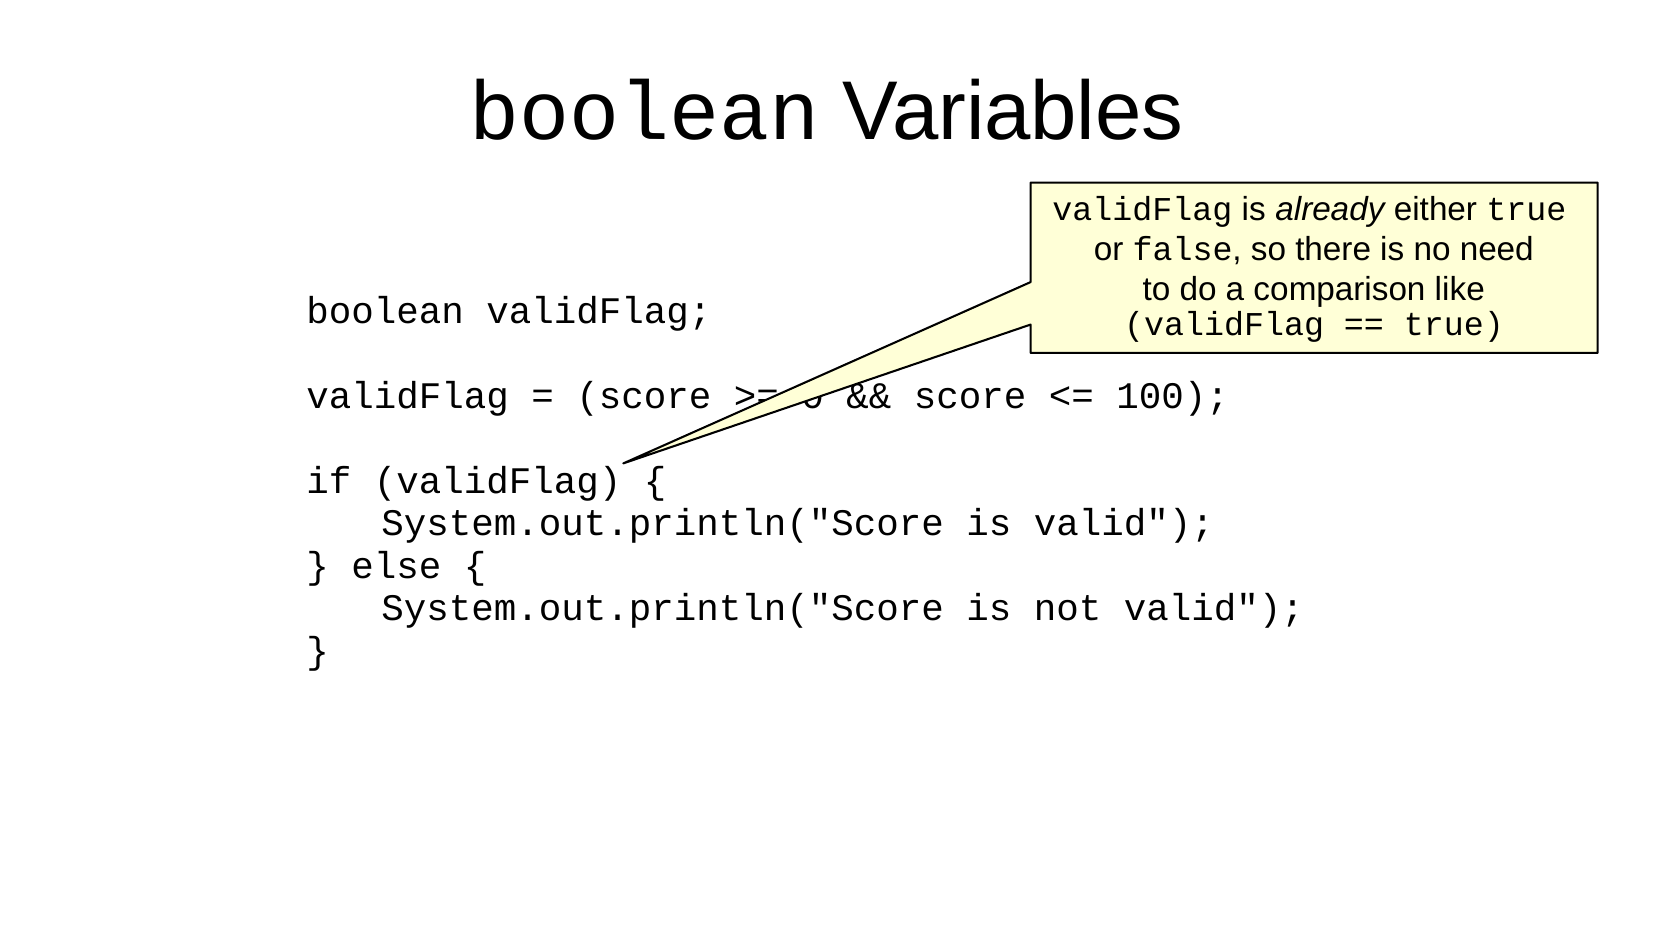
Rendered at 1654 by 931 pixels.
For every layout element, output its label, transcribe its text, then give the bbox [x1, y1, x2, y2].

title boolean Variables [82, 37, 1571, 193]
text_box boolean validFlag; validFlag = (score >= 0 && score <= 100); if (validFlag) { System.out.println("Score is valid"); } else { System.out.println("Score is not valid"); } [291, 284, 1319, 682]
text_box validFlag is already either true or false, so there is no need to do a comparison like (validFlag == true) [623, 182, 1598, 464]
